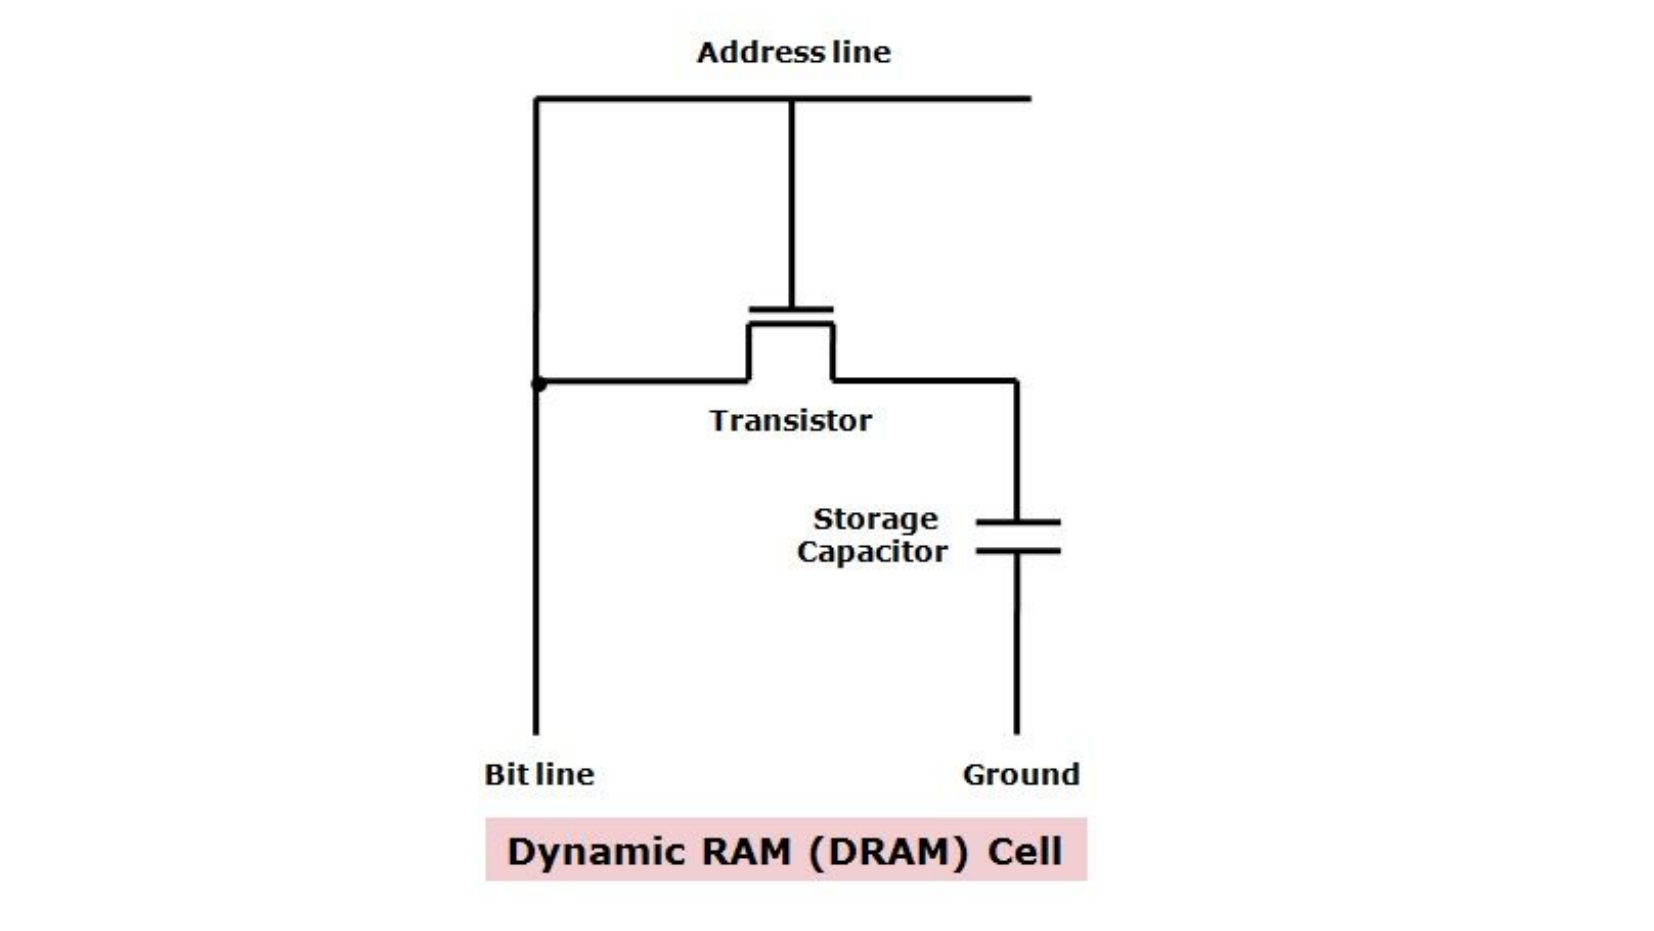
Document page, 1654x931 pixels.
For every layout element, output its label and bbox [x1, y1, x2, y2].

picture [478, 14, 1096, 904]
